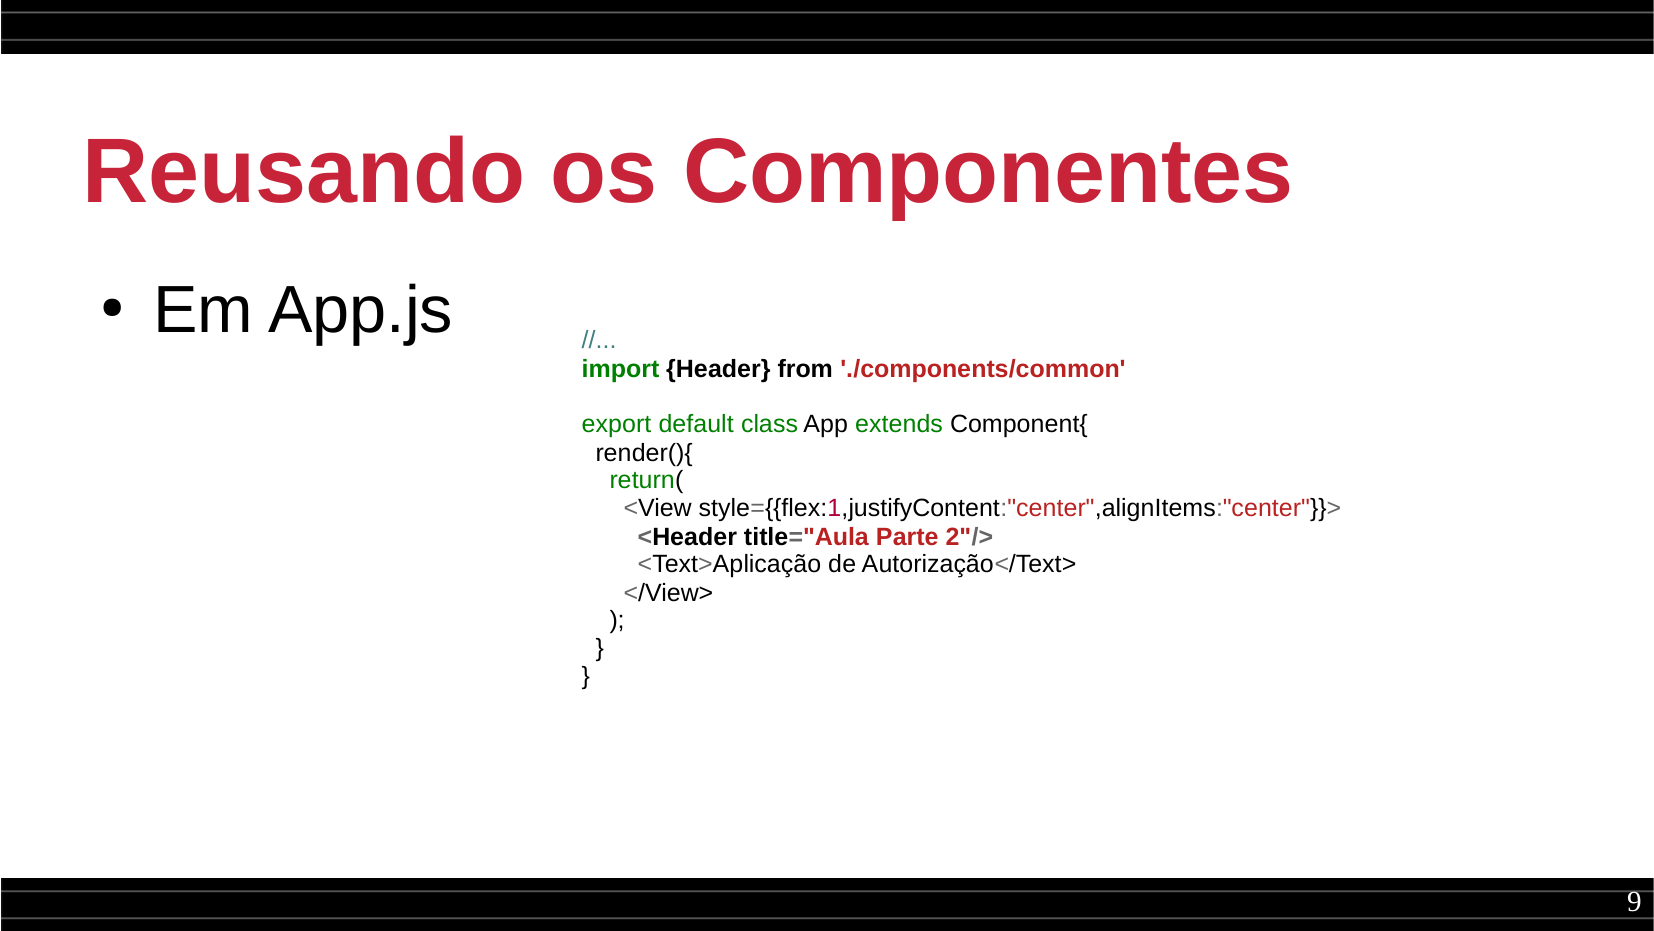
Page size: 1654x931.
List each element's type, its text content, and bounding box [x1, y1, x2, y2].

text_box //... import {Header} from './components/common' export default class App extends Component{ render(){ return( <View style={{flex:1,justifyContent:"center",alignItems:"center"}}> <Header title="Aula Parte 2"/> <Text>Aplicação de Autorização</Text> </View> ); } } [566, 318, 1512, 698]
title Reusando os Componentes [82, 92, 1571, 249]
picture [1, 878, 1654, 931]
picture [1, 0, 1654, 54]
list Em App.js [82, 271, 1571, 758]
